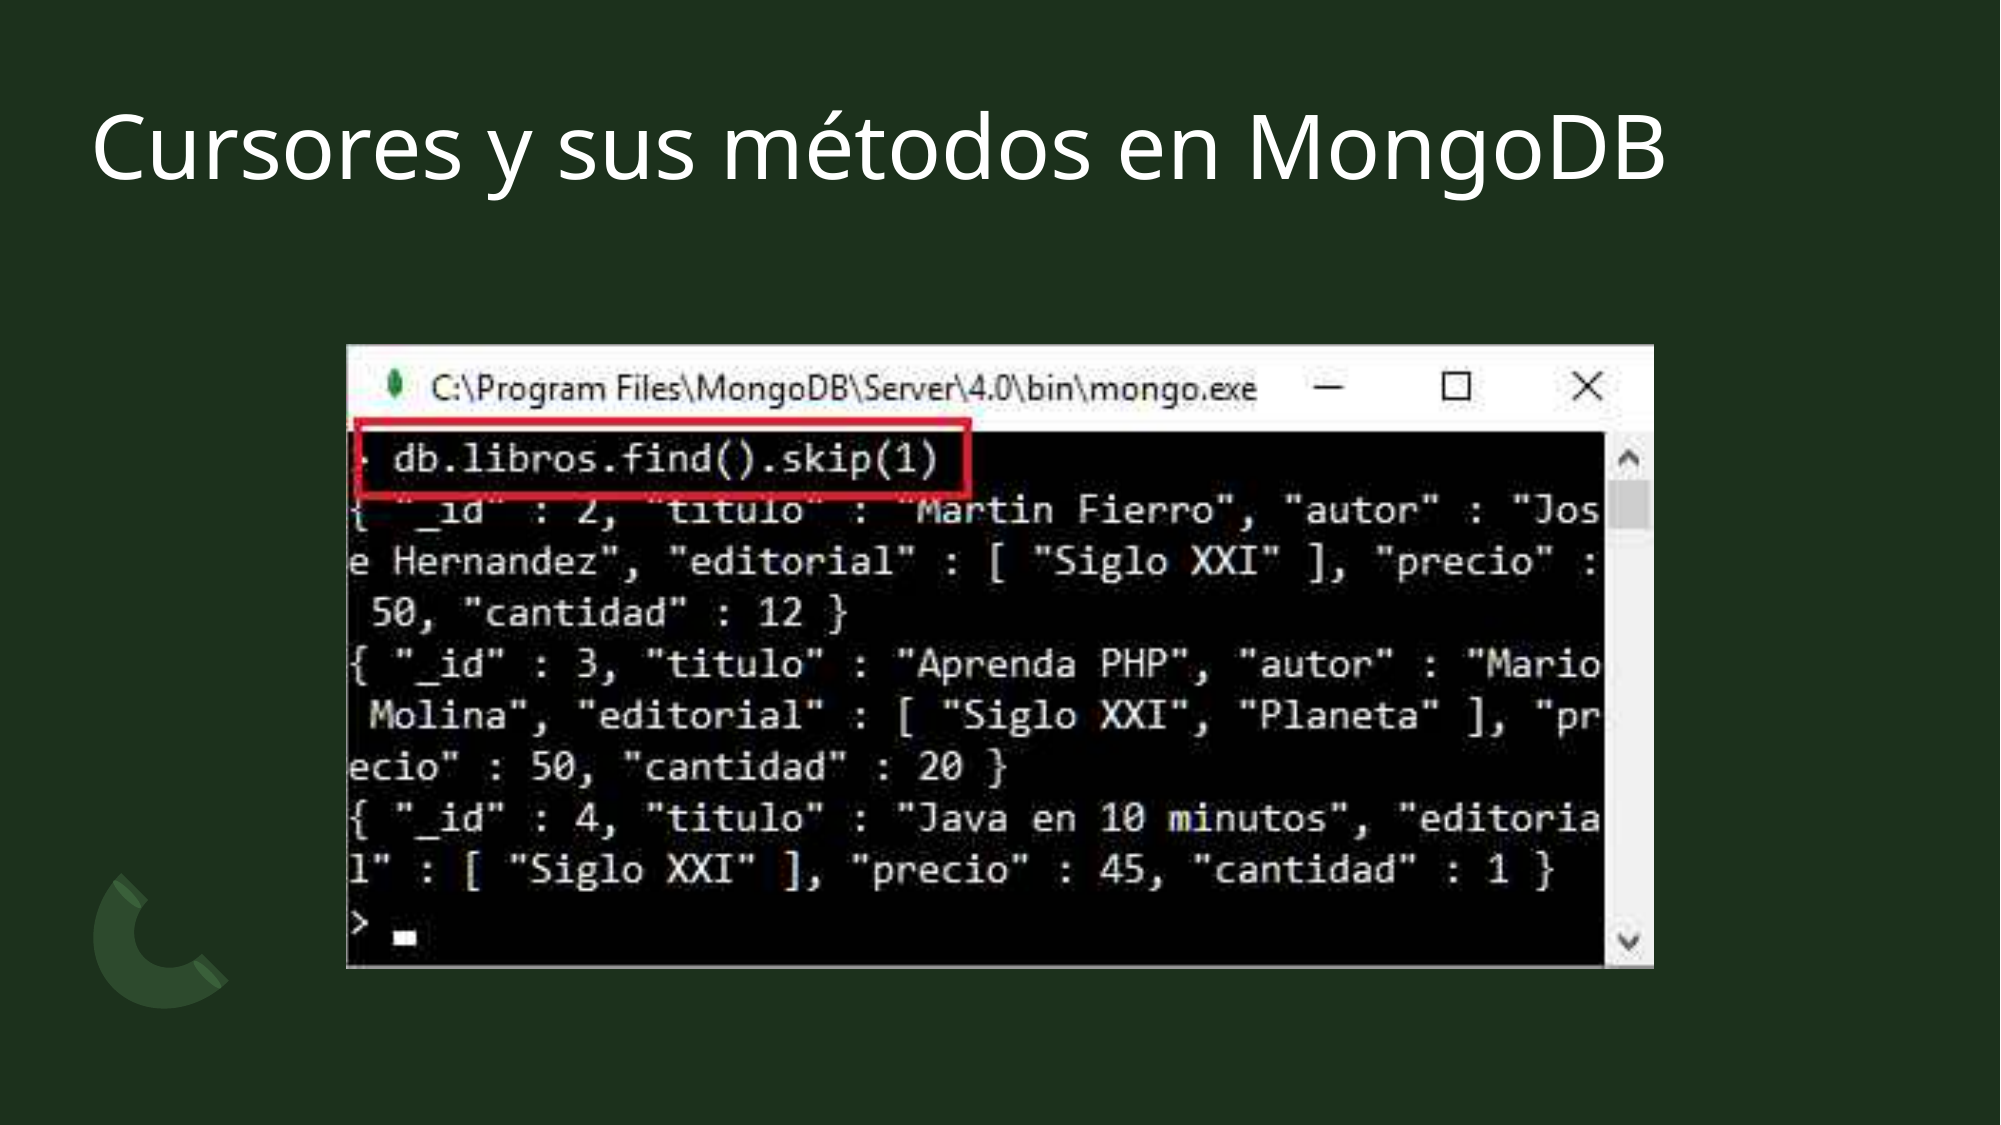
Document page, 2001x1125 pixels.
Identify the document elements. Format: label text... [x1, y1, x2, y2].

picture [346, 344, 1654, 969]
title Cursores y sus métodos en MongoDB [90, 90, 1910, 309]
